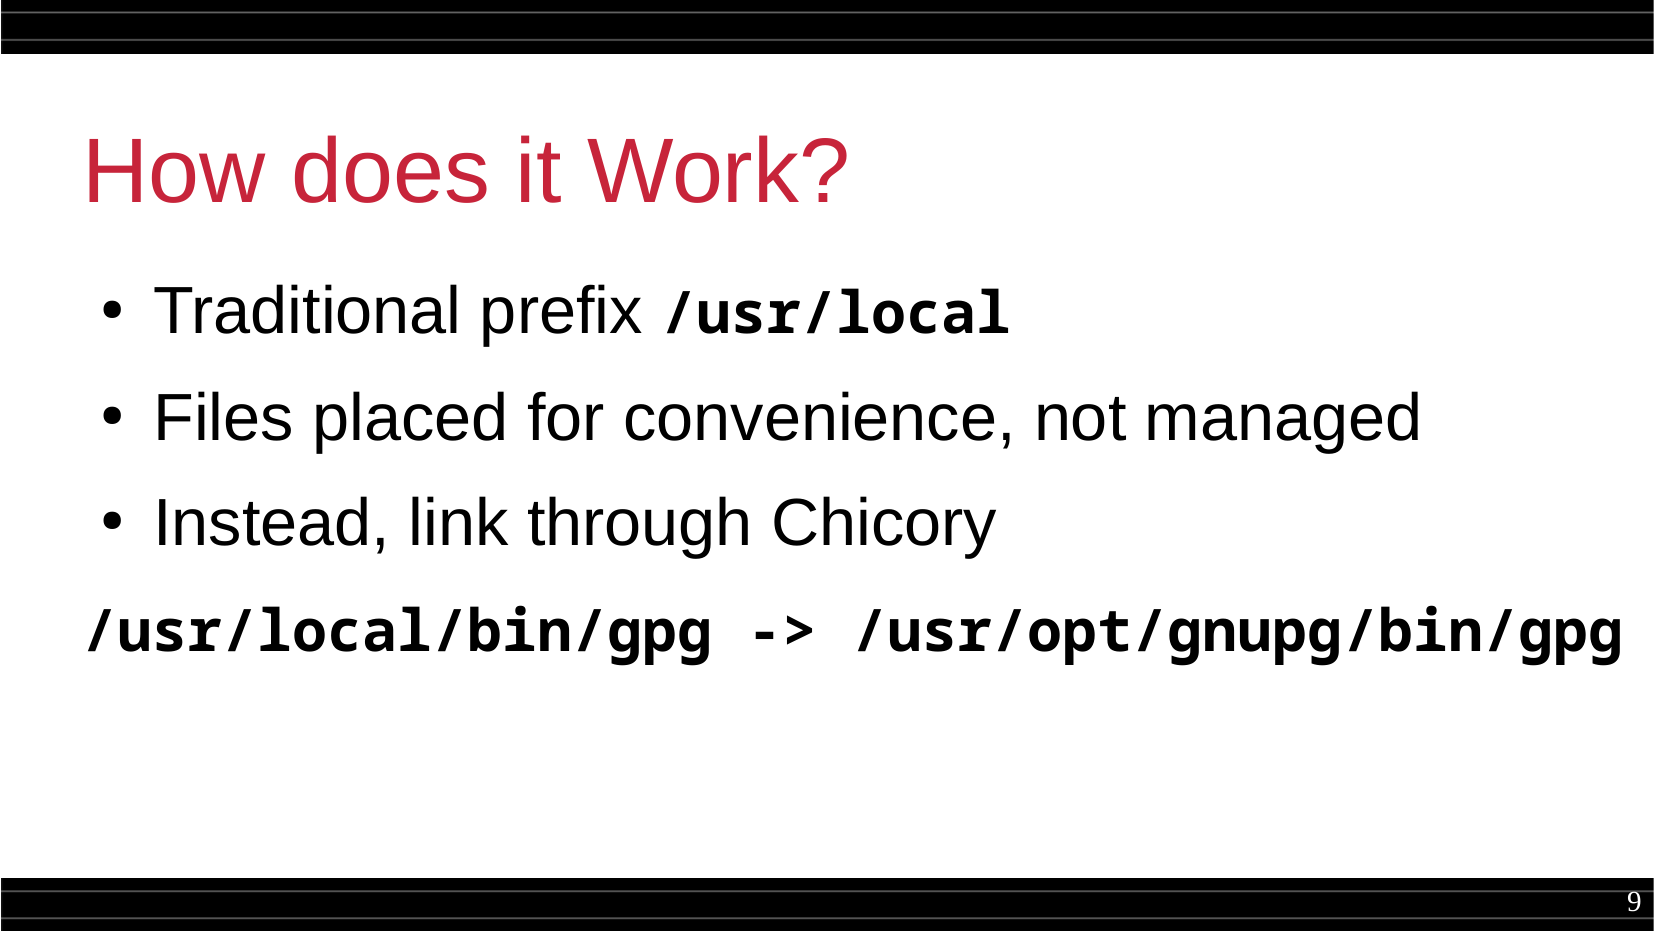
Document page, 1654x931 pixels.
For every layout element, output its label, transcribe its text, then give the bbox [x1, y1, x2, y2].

picture [1, 878, 1654, 931]
title How does it Work? [82, 92, 1571, 249]
picture [1, 0, 1654, 54]
list Traditional prefix /usr/local Files placed for convenience, not managed Instead, link through Chicory /usr/local/bin/gpg -> /usr/opt/gnupg/bin/gpg [82, 271, 1651, 758]
